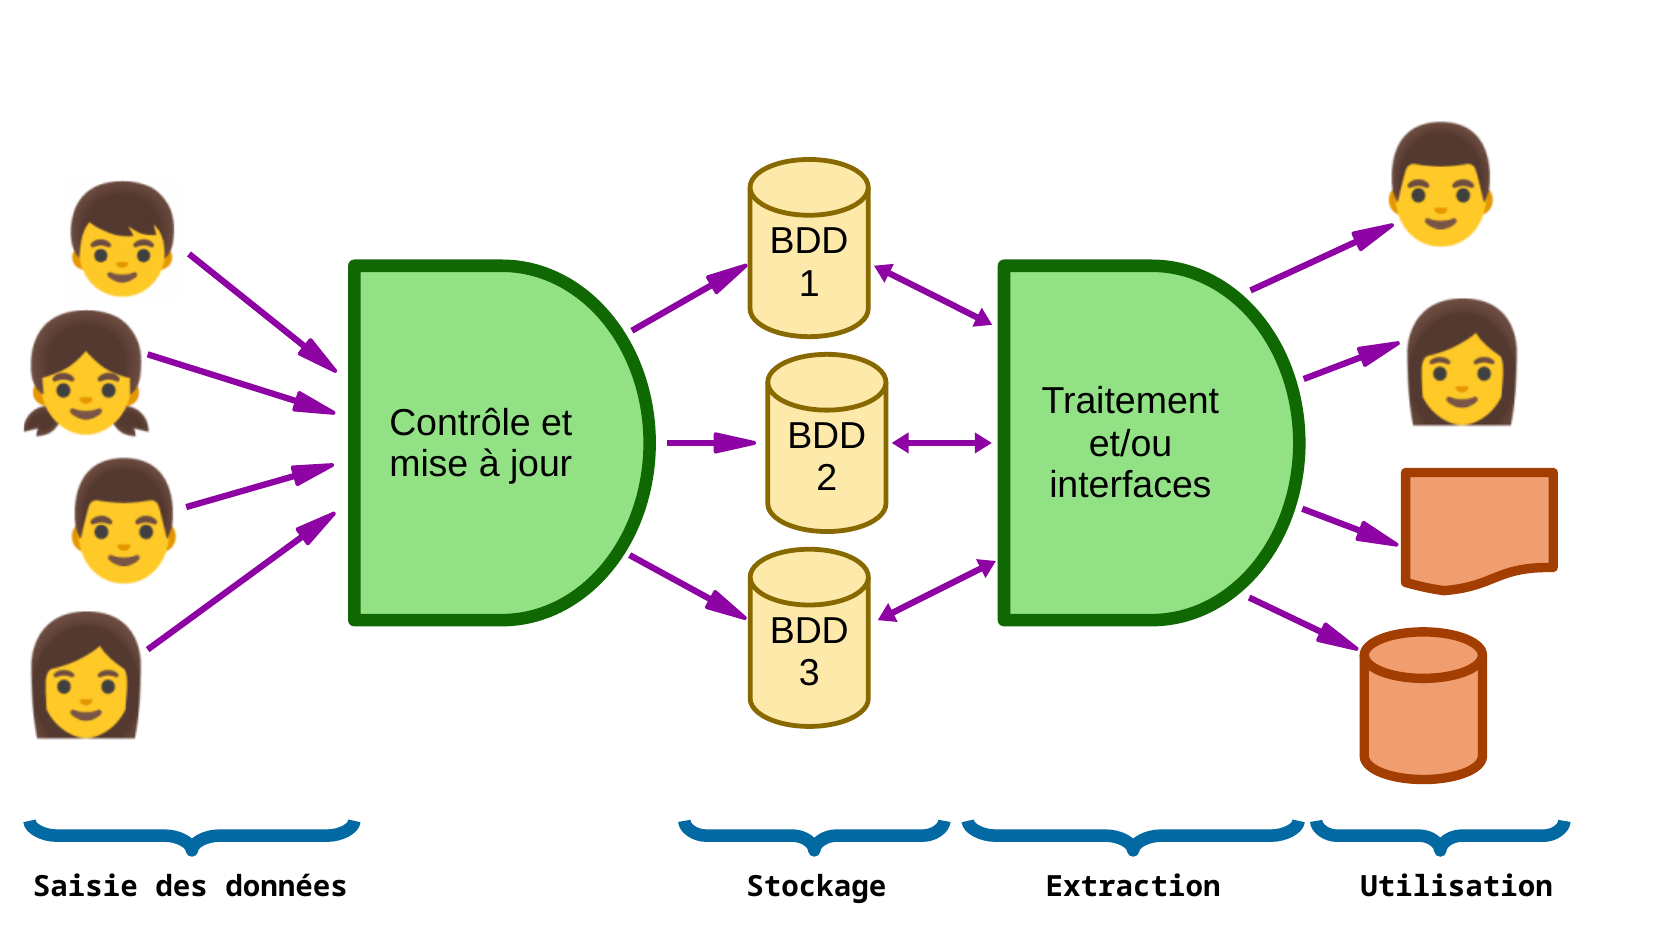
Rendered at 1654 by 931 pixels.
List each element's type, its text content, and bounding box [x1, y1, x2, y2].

text_box Utilisation [1279, 857, 1634, 916]
text_box [1405, 472, 1554, 591]
text_box BDD 2 [767, 354, 886, 532]
text_box [1364, 631, 1483, 780]
text_box Traitement et/ou interfaces [1003, 265, 1300, 621]
picture [1381, 106, 1501, 261]
text_box BDD 3 [750, 549, 869, 727]
text_box Saisie des données [13, 857, 368, 916]
picture [23, 177, 184, 752]
text_box Extraction [955, 857, 1279, 916]
picture [1405, 283, 1524, 439]
text_box Stockage [639, 857, 955, 916]
text_box BDD1 [750, 159, 869, 337]
text_box Contrôle et mise à jour [354, 265, 650, 621]
